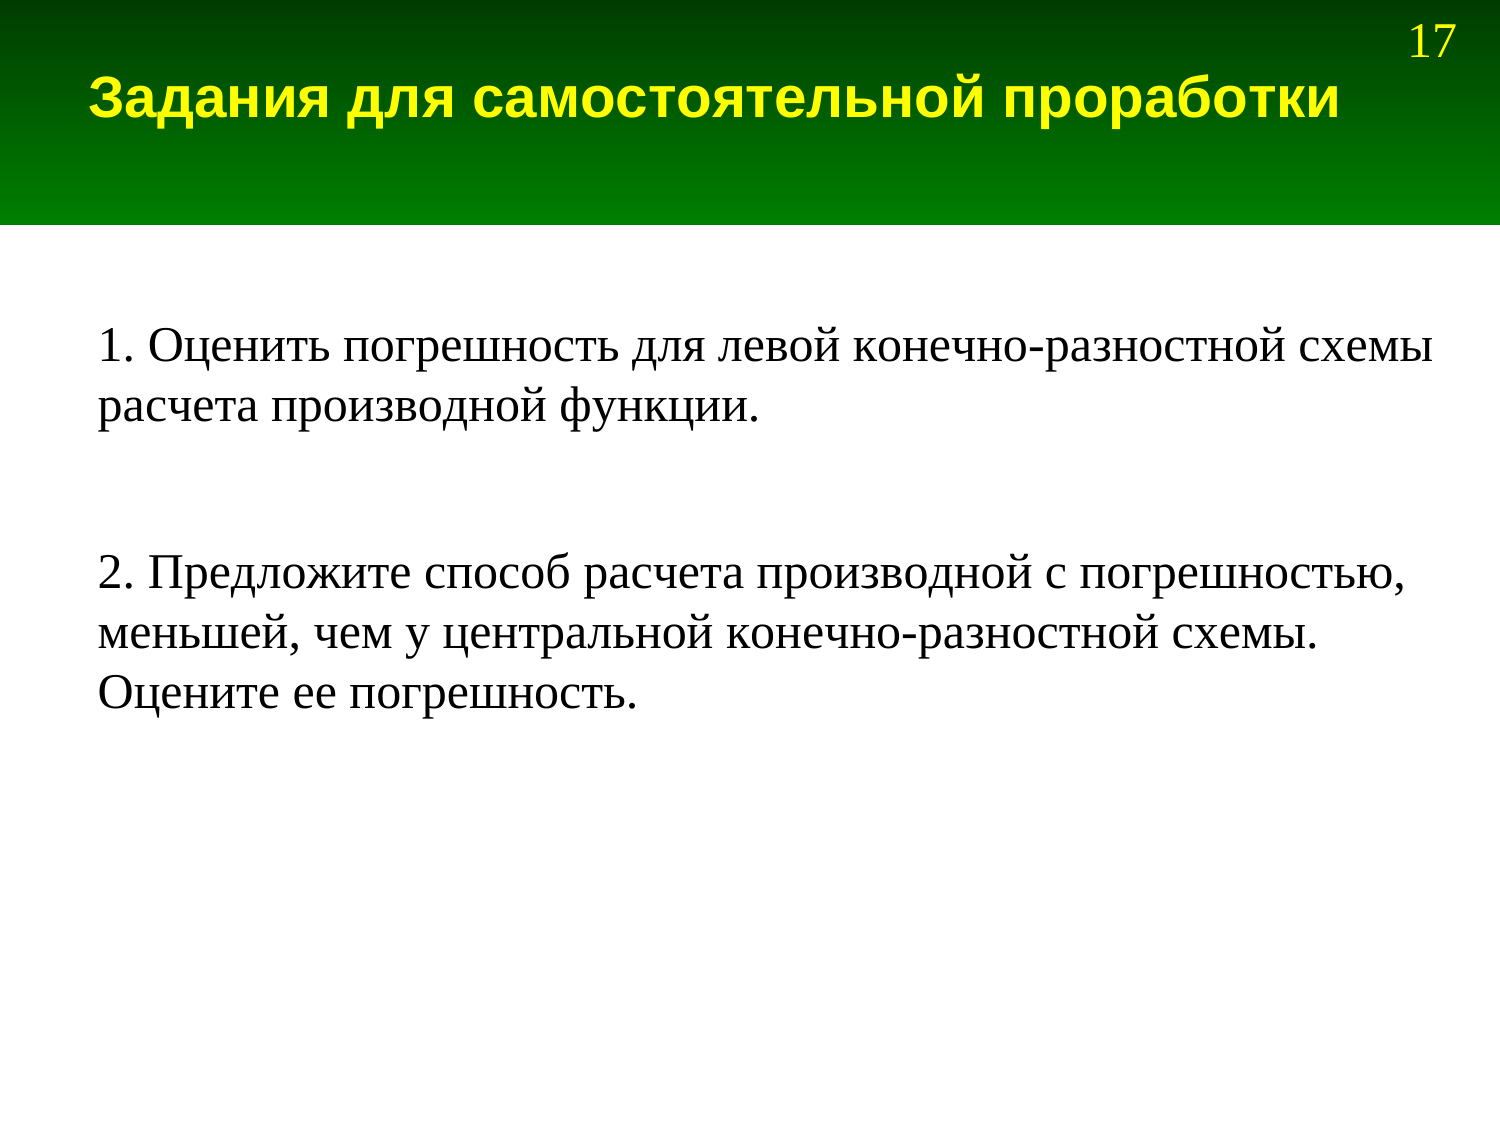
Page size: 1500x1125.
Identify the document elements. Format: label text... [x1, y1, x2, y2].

title Задания для самостоятельной проработки [31, 0, 1399, 192]
text_box 1. Оценить погрешность для левой конечно-разностной схемы расчета производной функции. 2. Предложите способ расчета производной с погрешностью, меньшей, чем у центральной конечно-разностной схемы. Оцените ее погрешность. [82, 304, 1470, 727]
